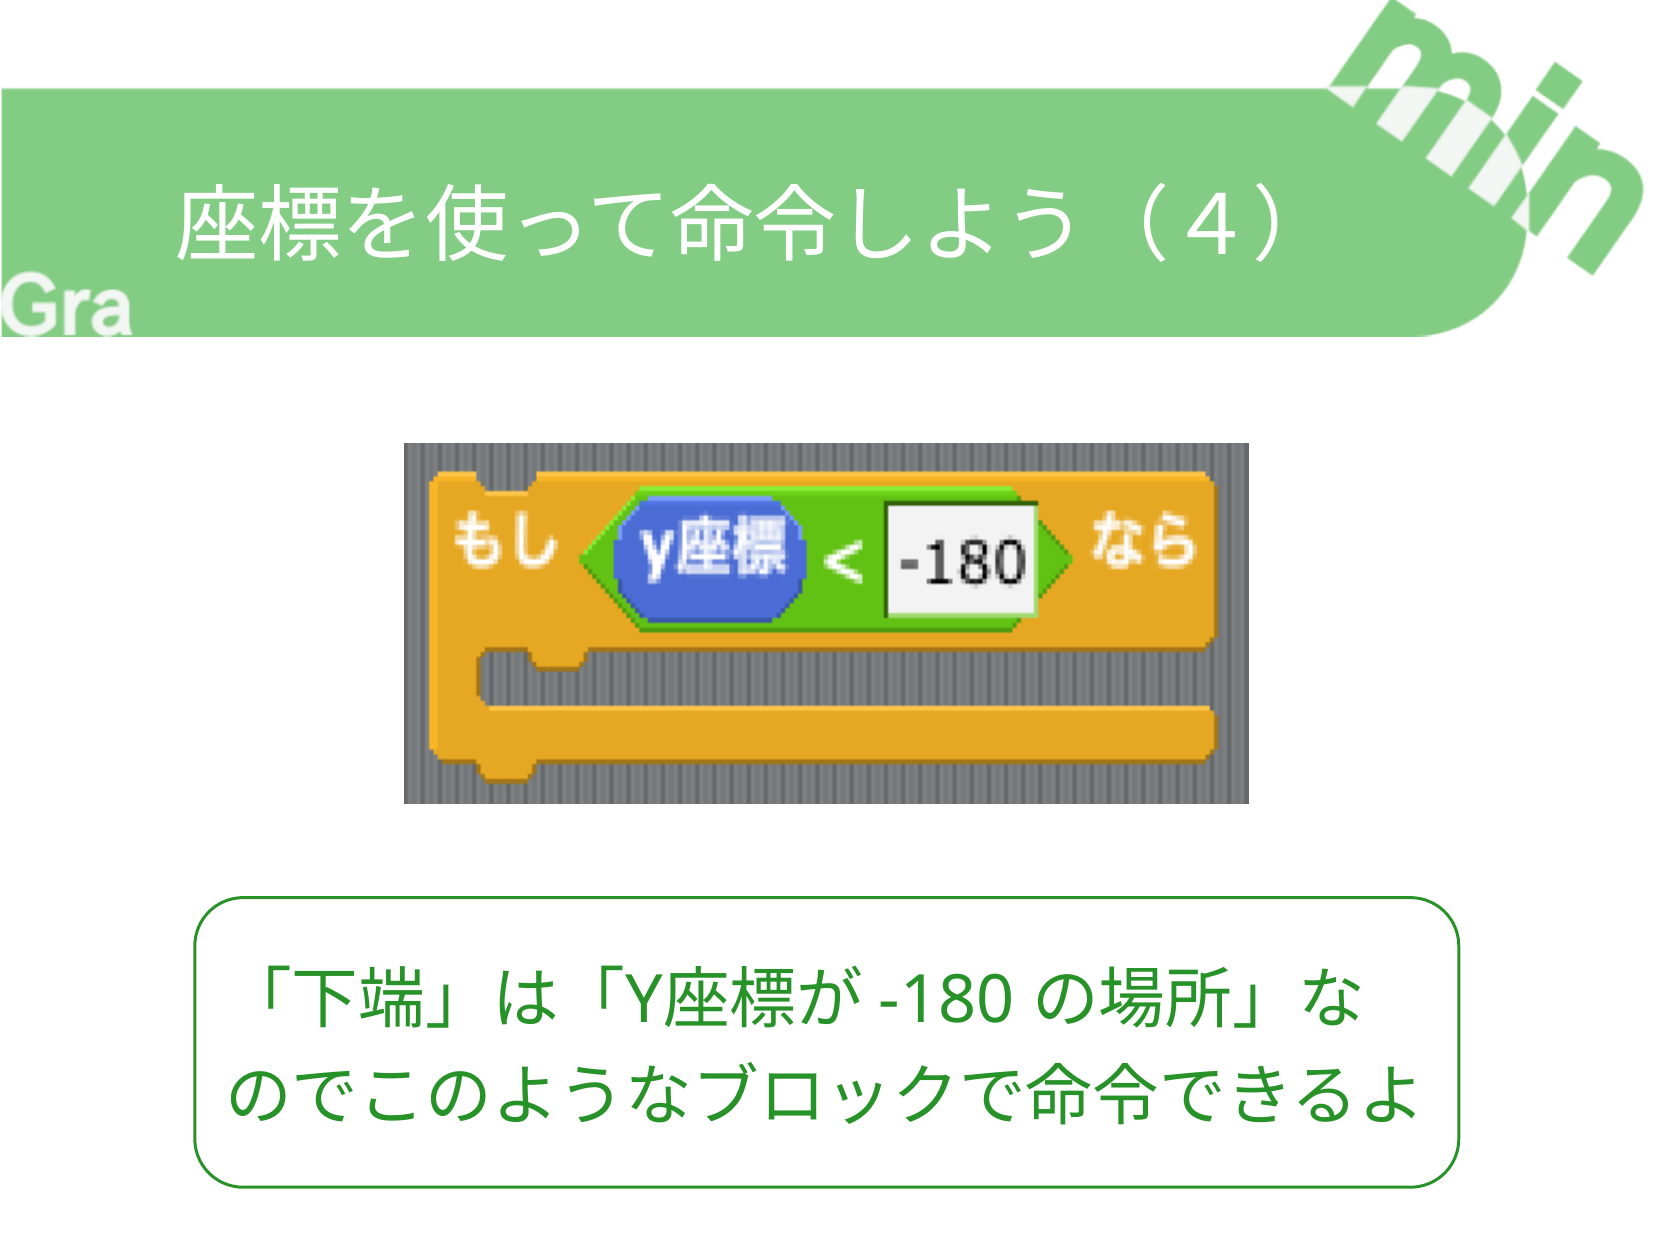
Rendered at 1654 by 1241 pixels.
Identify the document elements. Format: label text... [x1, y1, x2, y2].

picture [404, 443, 1249, 804]
text_box 「下端」は「Y座標が -180 の場所」なのでこのようなブロックで命令できるよ [194, 897, 1459, 1188]
picture [1, 0, 1654, 337]
title 座標を使って命令しよう（４） [11, 113, 1501, 324]
